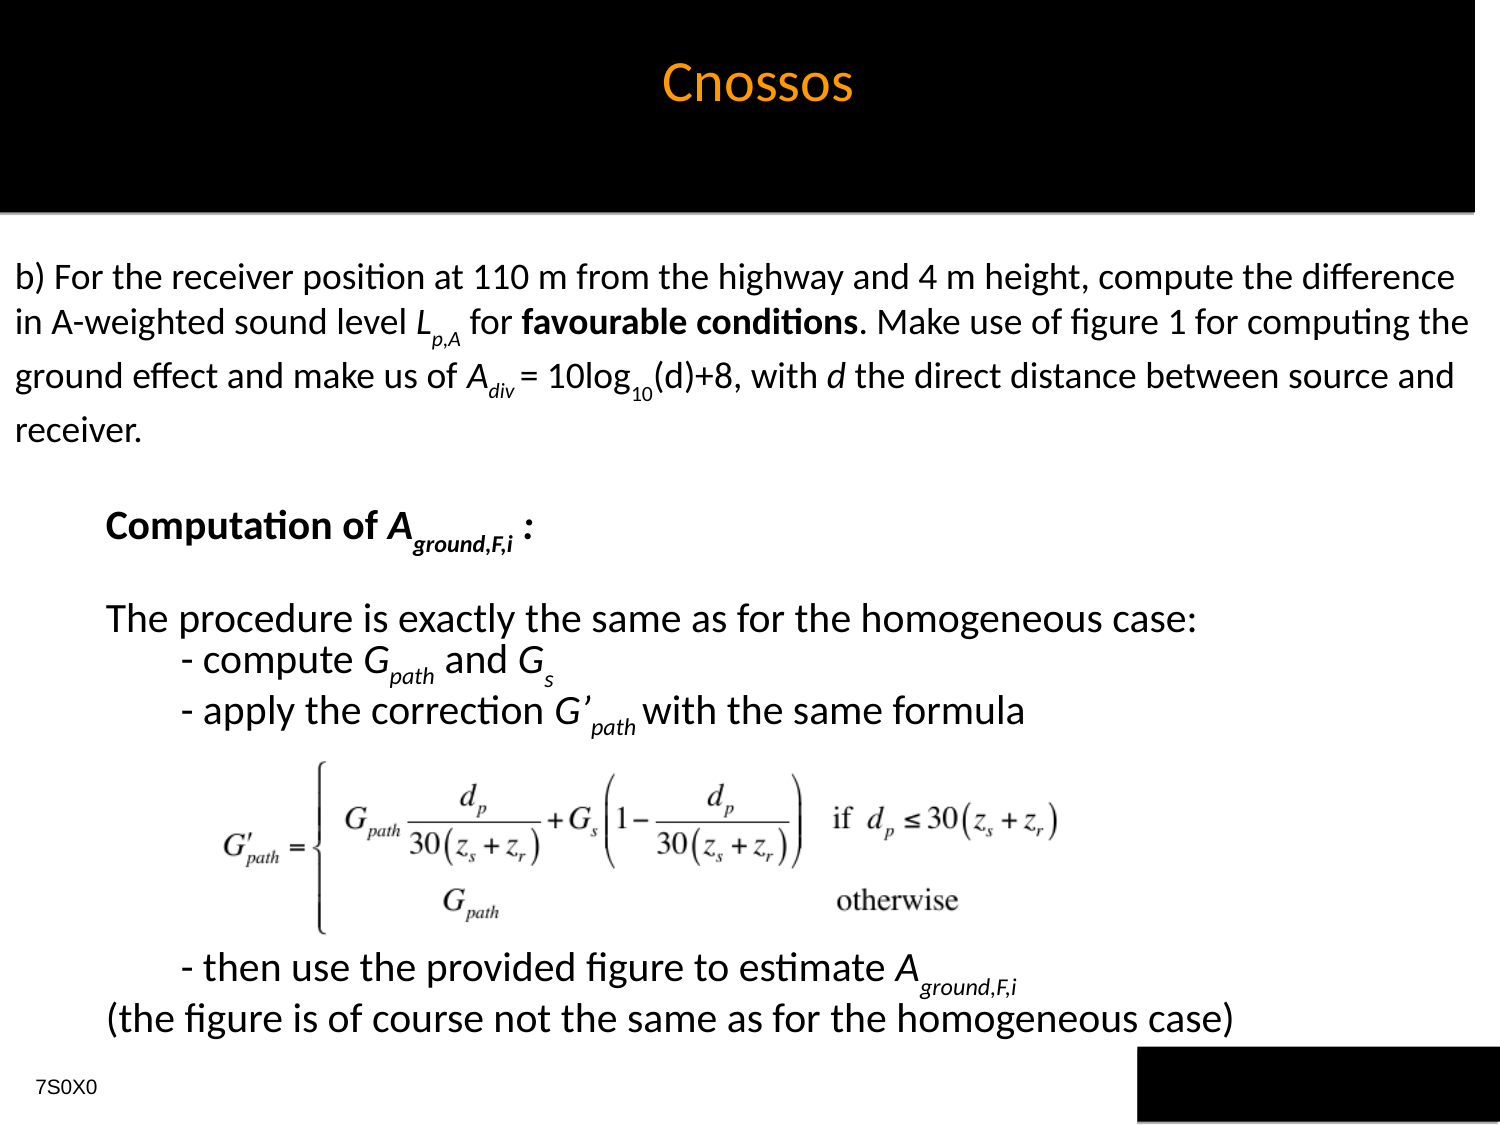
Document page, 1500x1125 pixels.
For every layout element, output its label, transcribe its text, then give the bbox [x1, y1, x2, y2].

text_box 7S0X0 [35, 1070, 626, 1102]
title Cnossos [100, 35, 1417, 187]
picture [210, 744, 1066, 946]
text_box b) For the receiver position at 110 m from the highway and 4 m height, compute the difference in A-weighted sound level Lp,A for favourable conditions. Make use of figure 1 for computing the ground effect and make us of Adiv = 10log10(d)+8, with d the direct distance between source and receiver. [0, 244, 1500, 458]
text_box [0, 0, 1475, 213]
text_box Computation of Aground,F,i : The procedure is exactly the same as for the homogeneous case: - compute Gpath and Gs - apply the correction G’path with the same formula - then use the provided figure to estimate Aground,F,i (the figure is of course not the same as for the homogeneous case) [91, 500, 1441, 1092]
text_box [1137, 1046, 1500, 1122]
